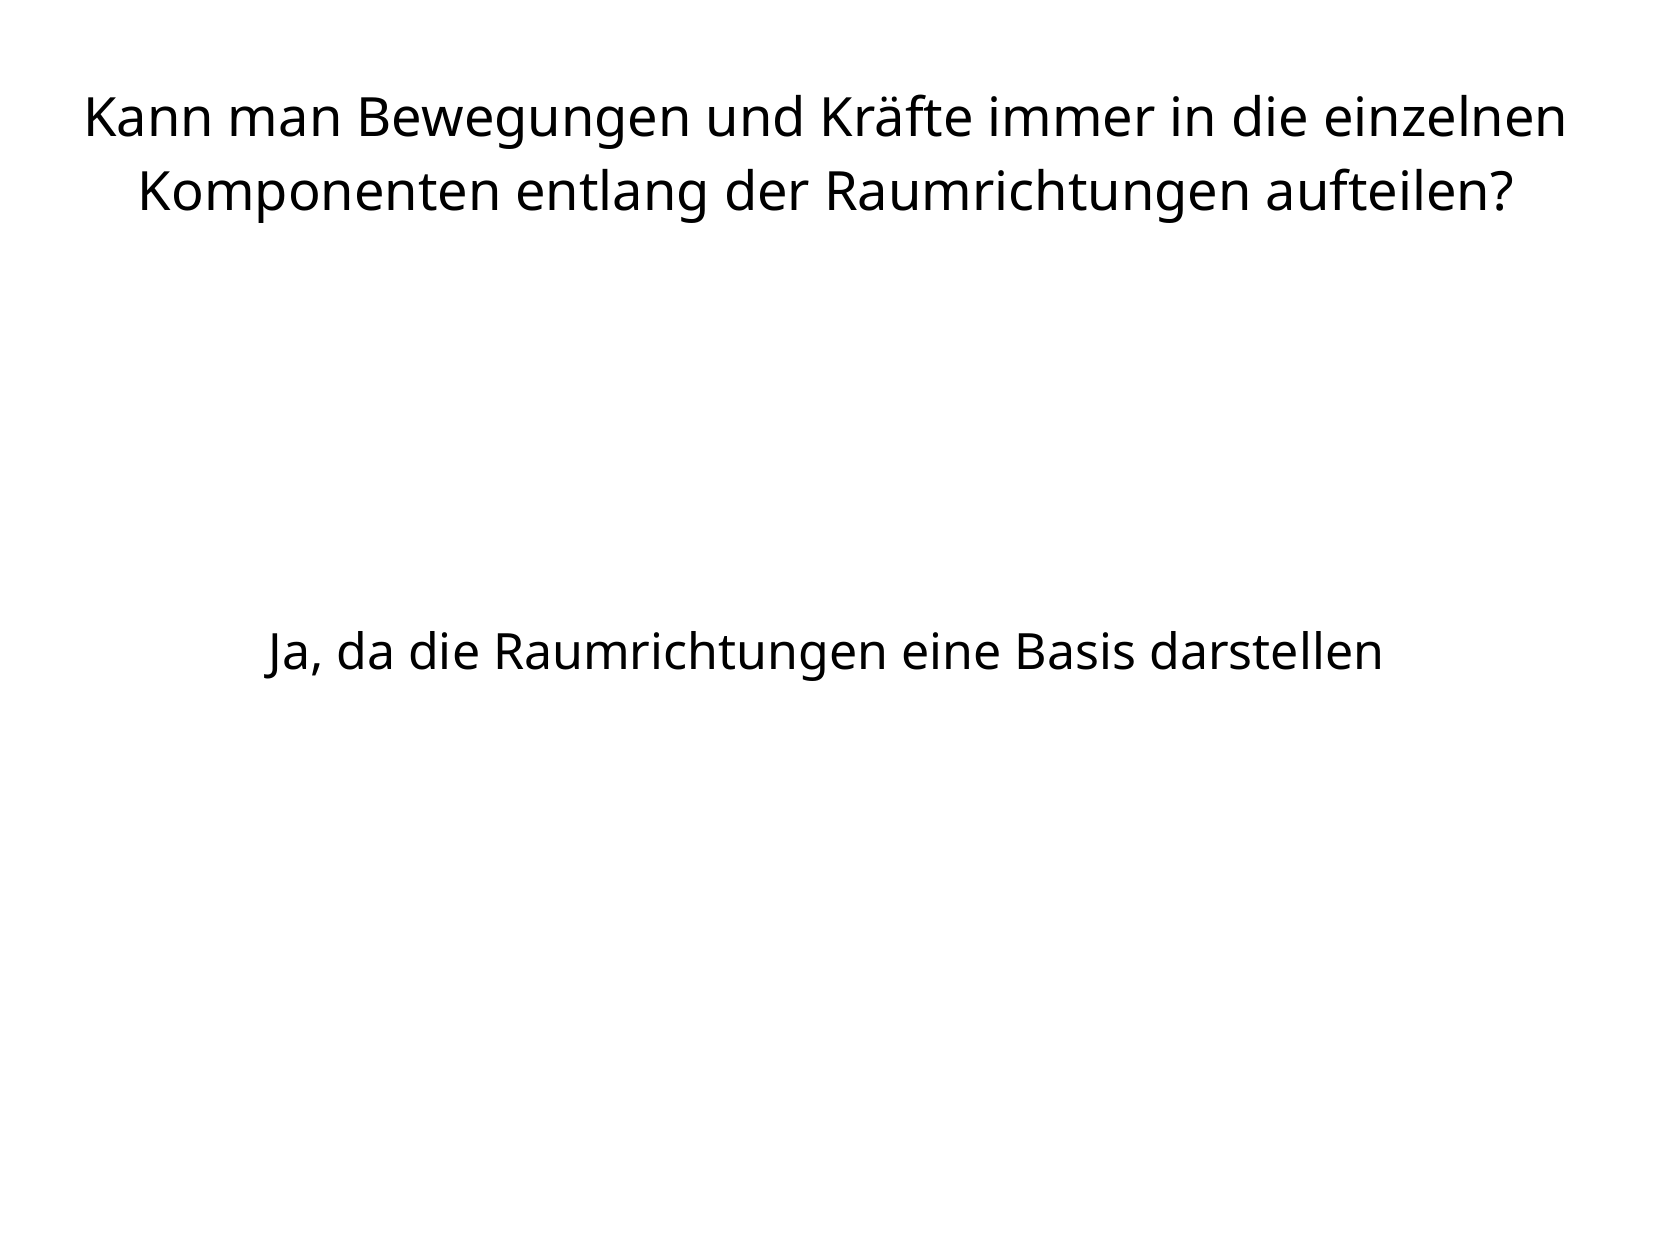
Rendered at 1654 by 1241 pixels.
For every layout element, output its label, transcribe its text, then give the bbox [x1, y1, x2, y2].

subtitle Ja, da die Raumrichtungen eine Basis darstellen [82, 290, 1571, 1010]
title Kann man Bewegungen und Kräfte immer in die einzelnen Komponenten entlang der Raumrichtungen aufteilen? [82, 49, 1571, 257]
